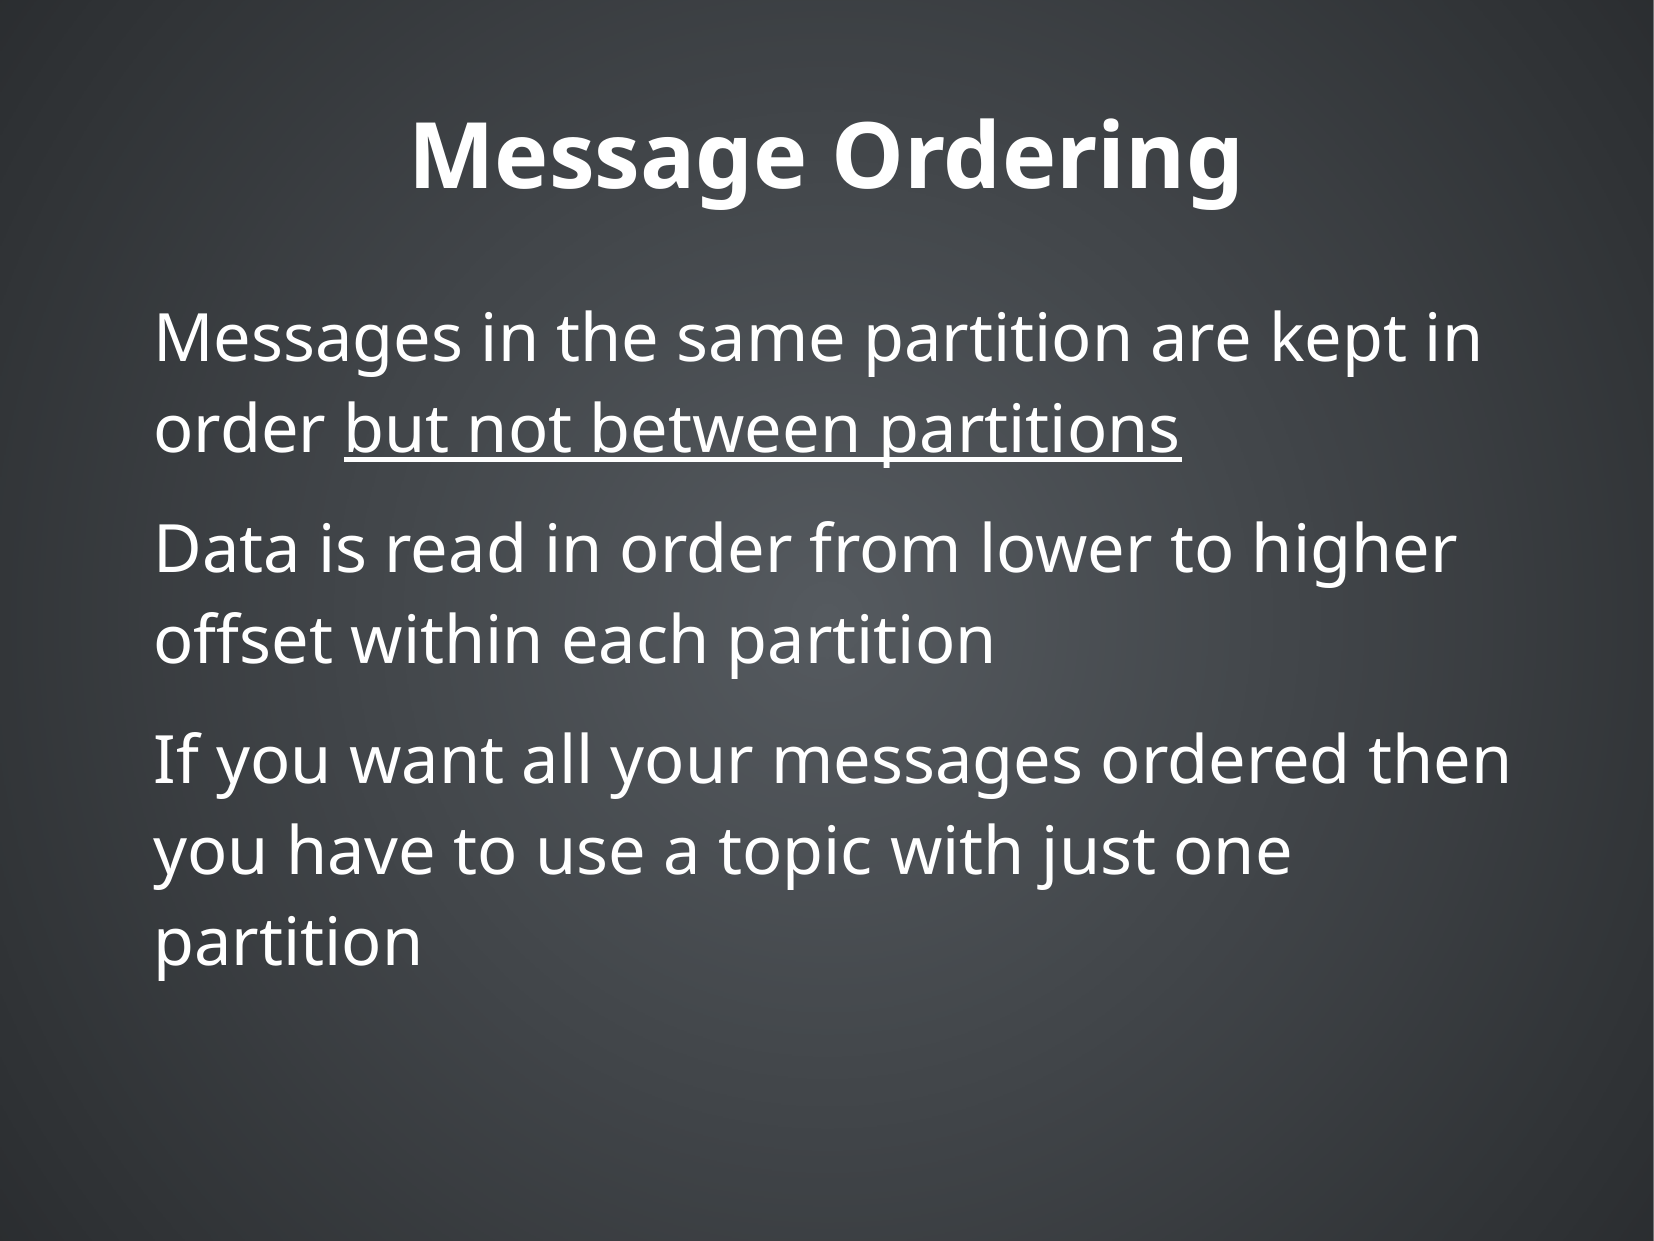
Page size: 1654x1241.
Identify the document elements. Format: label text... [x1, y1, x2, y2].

title Message Ordering [82, 49, 1571, 257]
picture [0, 0, 1654, 1241]
list Messages in the same partition are kept in order but not between partitions Data is read in order from lower to higher offset within each partition If you want all your messages ordered then you have to use a topic with just one partition [82, 290, 1571, 1109]
